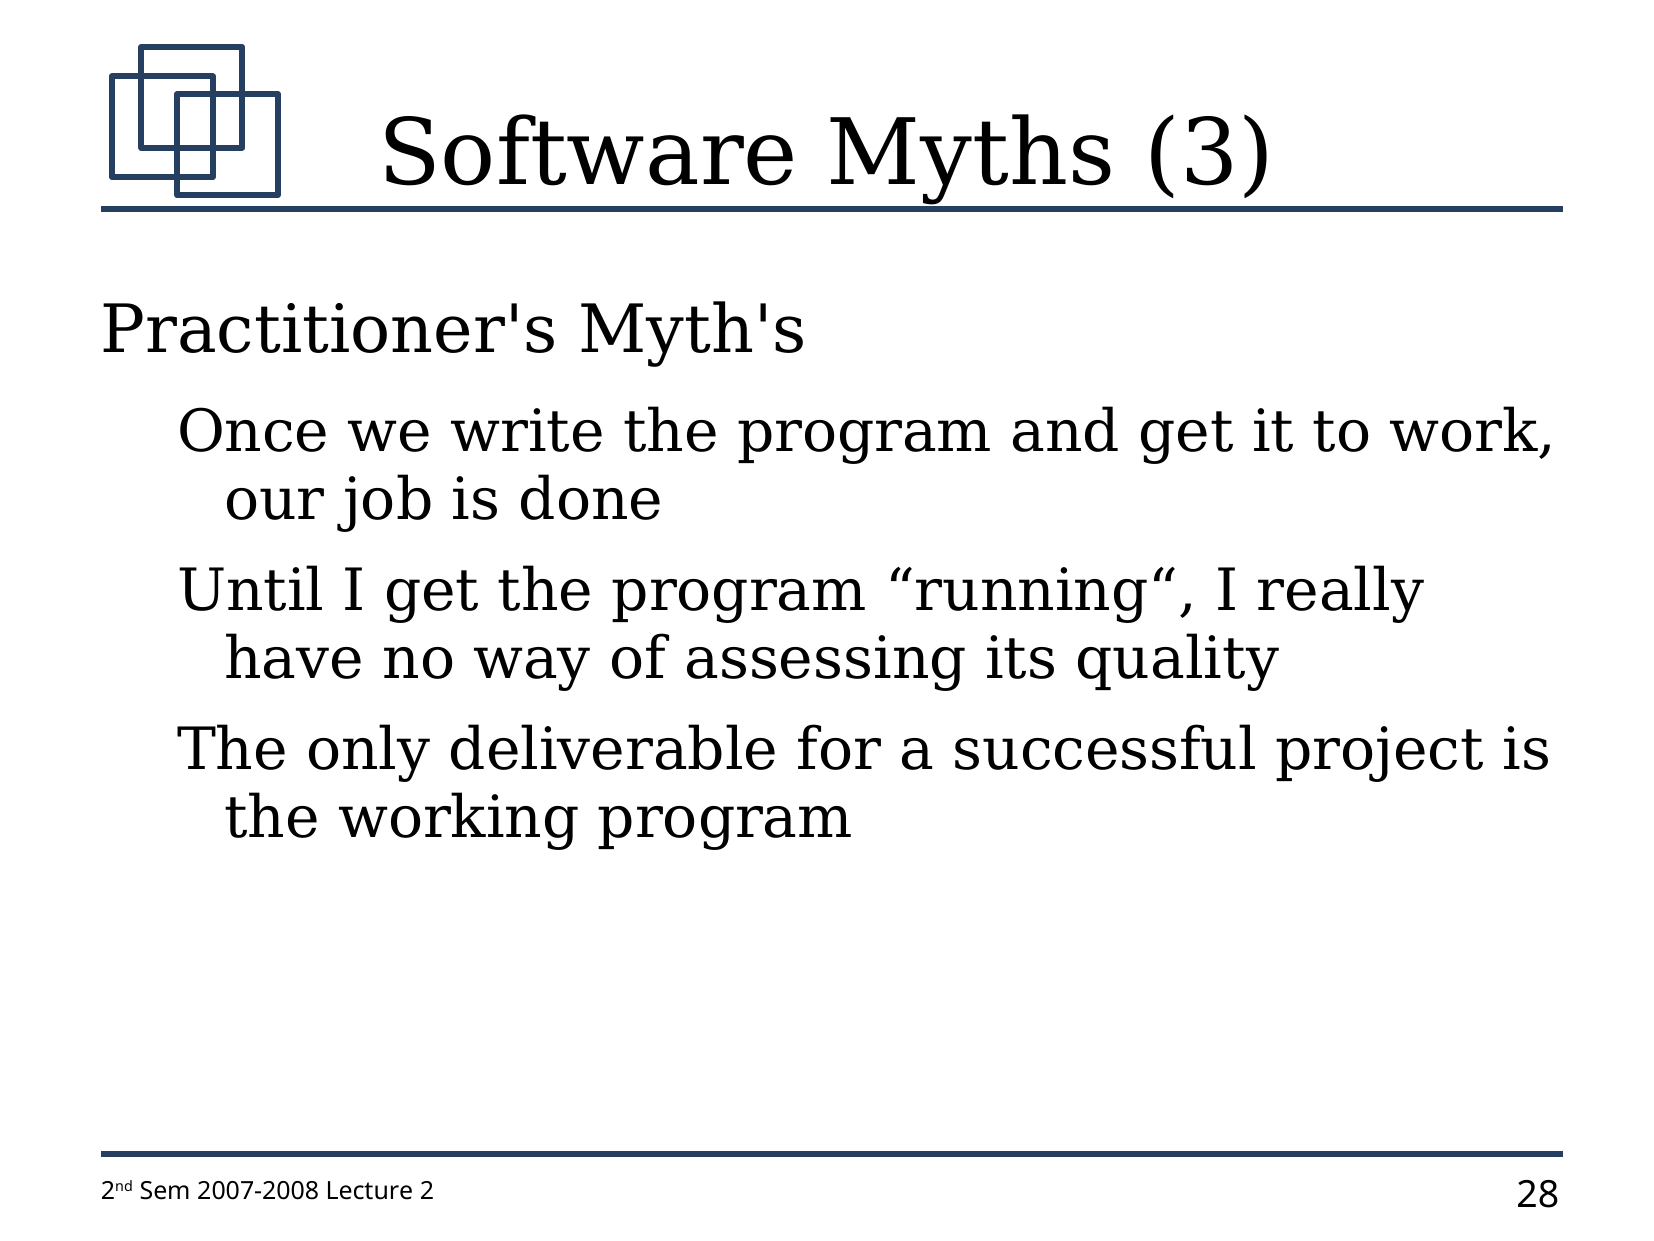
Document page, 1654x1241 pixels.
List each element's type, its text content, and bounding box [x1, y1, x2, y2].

title Software Myths (3) [82, 49, 1571, 257]
list Practitioner's Myth's Once we write the program and get it to work, our job is done Until I get the program “running“, I really have no way of assessing its quality The only deliverable for a successful project is the working program [82, 290, 1571, 1109]
